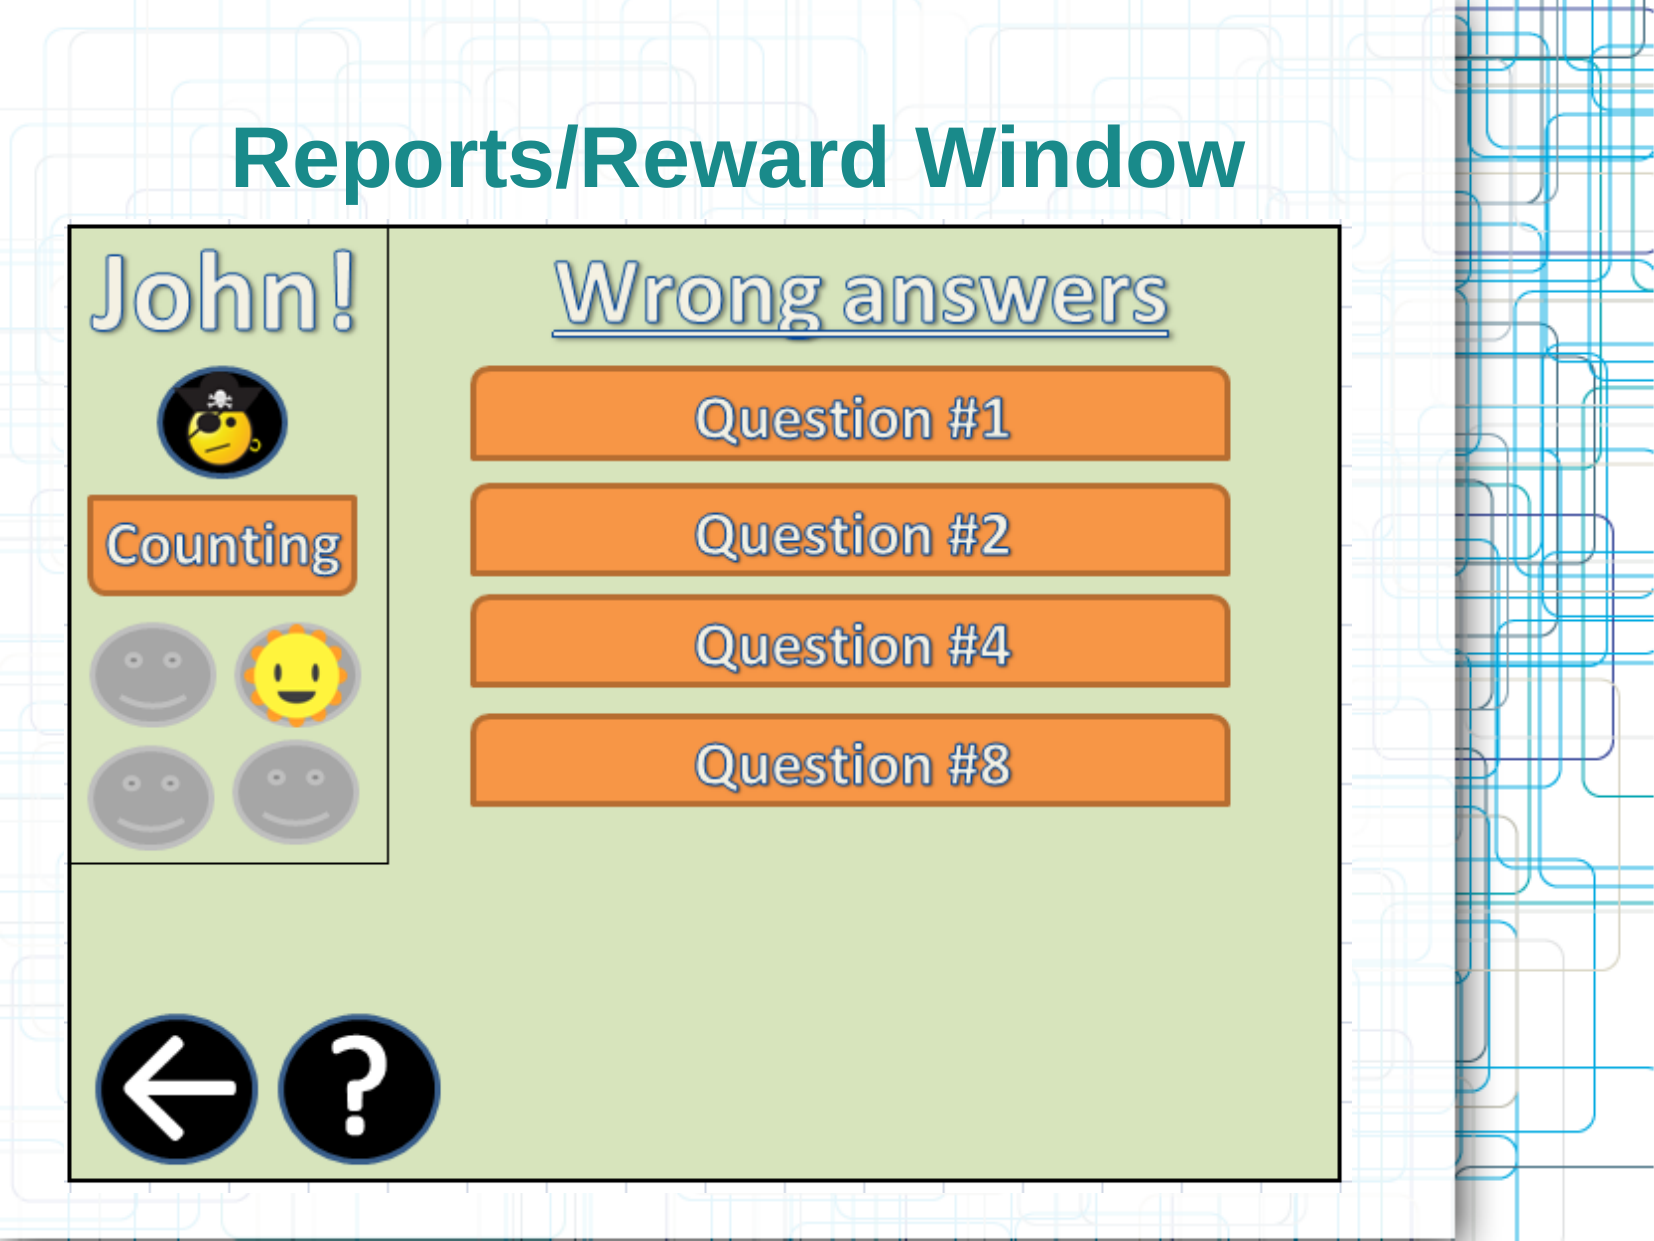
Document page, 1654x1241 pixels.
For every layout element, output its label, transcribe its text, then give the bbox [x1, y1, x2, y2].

title Reports/Reward Window [59, 49, 1418, 257]
picture [64, 220, 1352, 1193]
